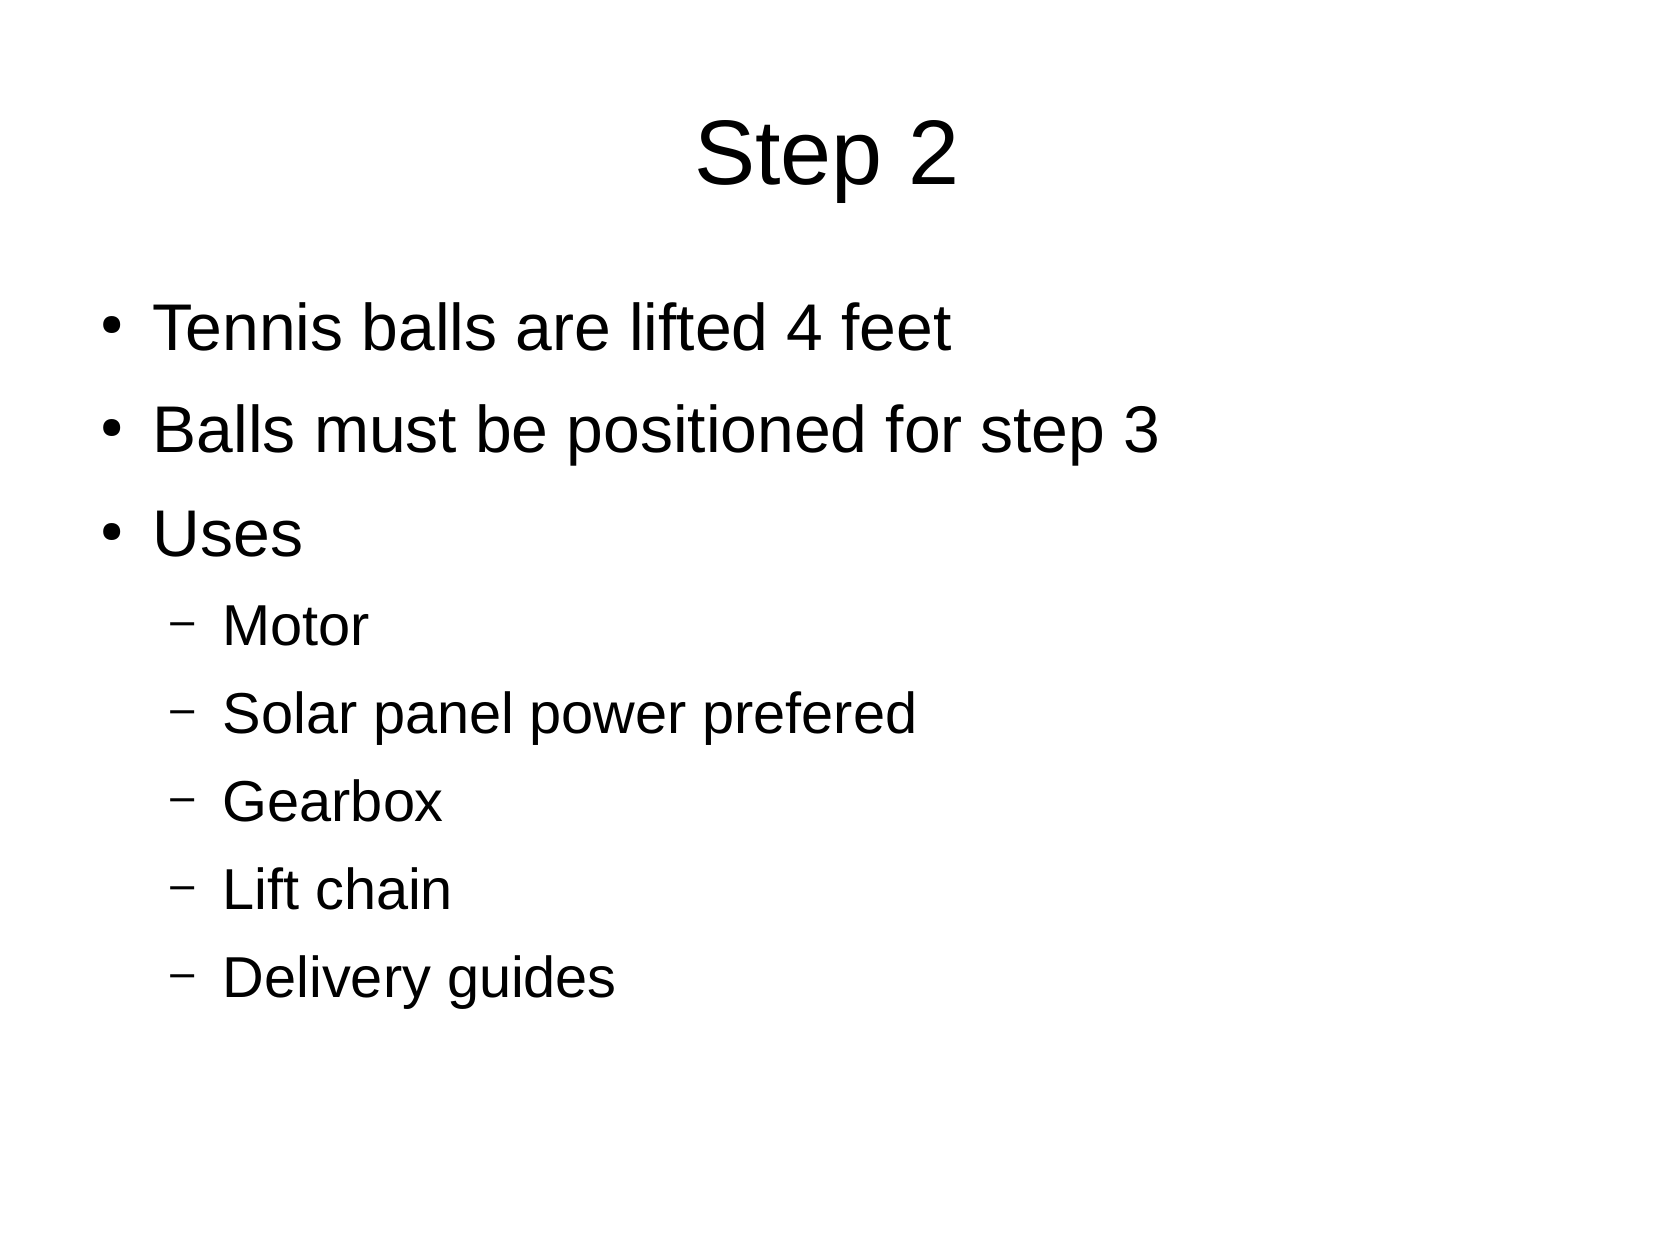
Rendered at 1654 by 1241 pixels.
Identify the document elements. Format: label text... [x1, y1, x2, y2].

title Step 2 [82, 49, 1571, 257]
list Tennis balls are lifted 4 feet Balls must be positioned for step 3 Uses Motor Solar panel power prefered Gearbox Lift chain Delivery guides [82, 290, 1571, 1010]
